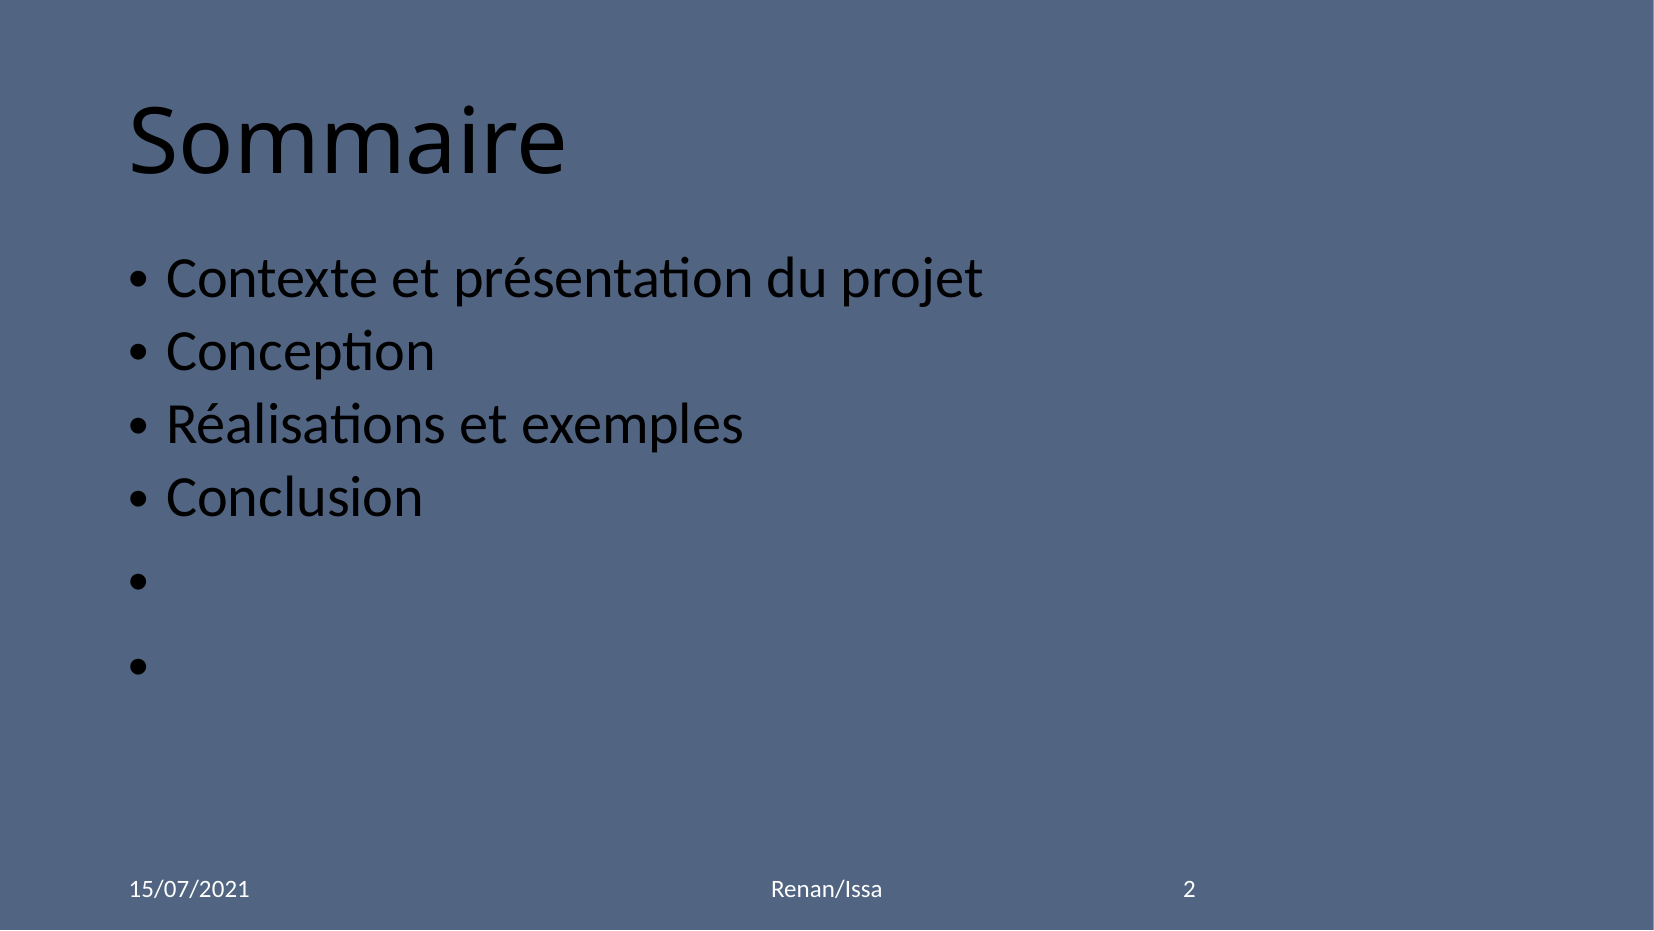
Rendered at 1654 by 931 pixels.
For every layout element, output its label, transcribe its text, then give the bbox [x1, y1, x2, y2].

text_box 15/07/2021 [113, 862, 486, 912]
list Contexte et présentation du projet Conception Réalisations et exemples Conclusion [113, 247, 1540, 838]
text_box Renan/Issa [547, 862, 1106, 912]
title Sommaire [113, 49, 1540, 230]
text_box [1167, 862, 1540, 912]
